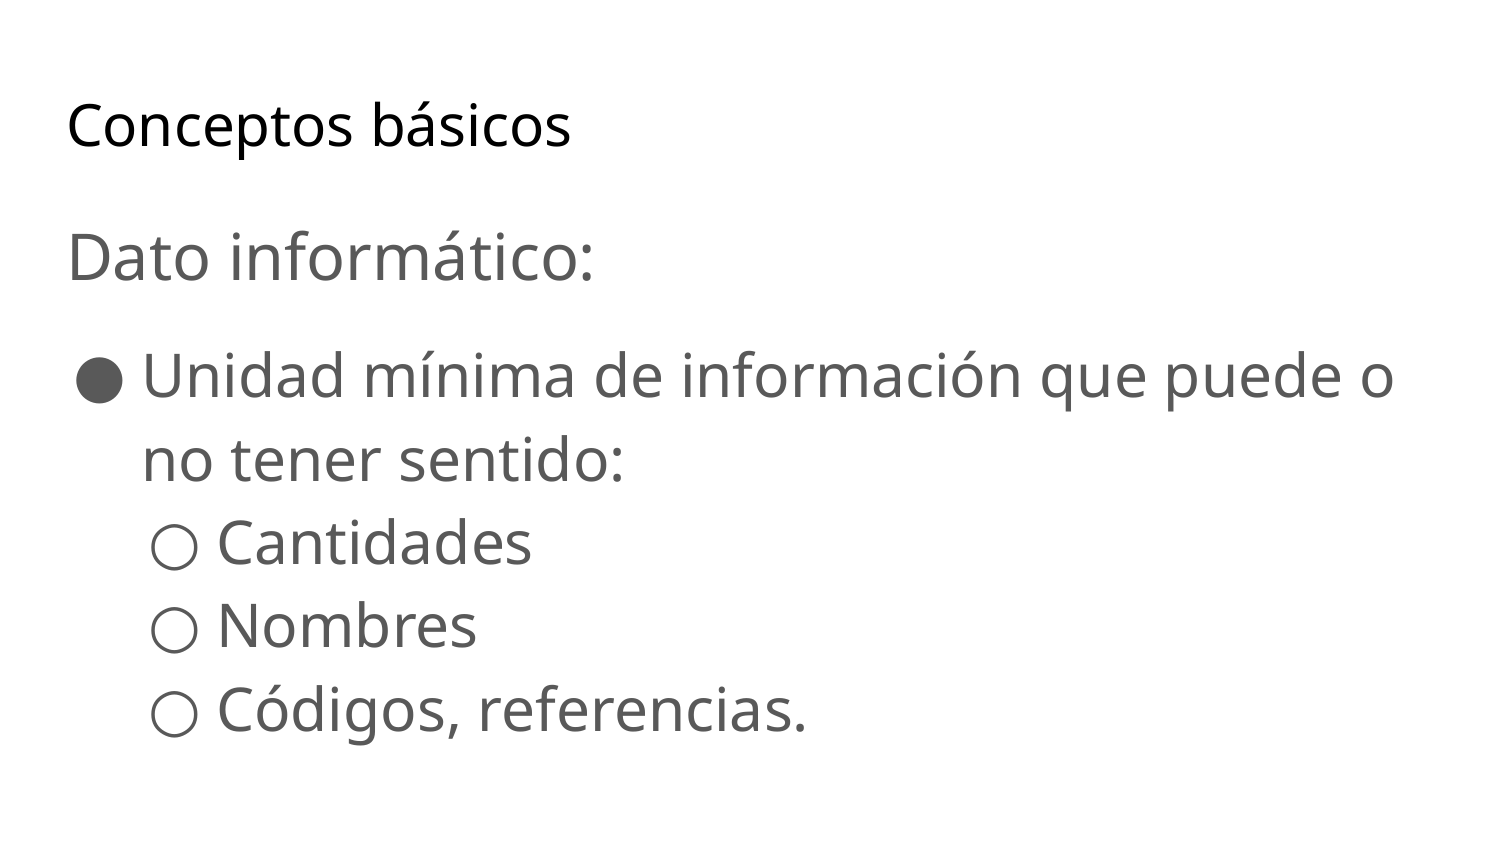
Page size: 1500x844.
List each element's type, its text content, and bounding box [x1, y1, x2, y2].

list Dato informático: Unidad mínima de información que puede o no tener sentido: Cantidades Nombres Códigos, referencias. [51, 189, 1449, 750]
title Conceptos básicos [51, 72, 1449, 167]
